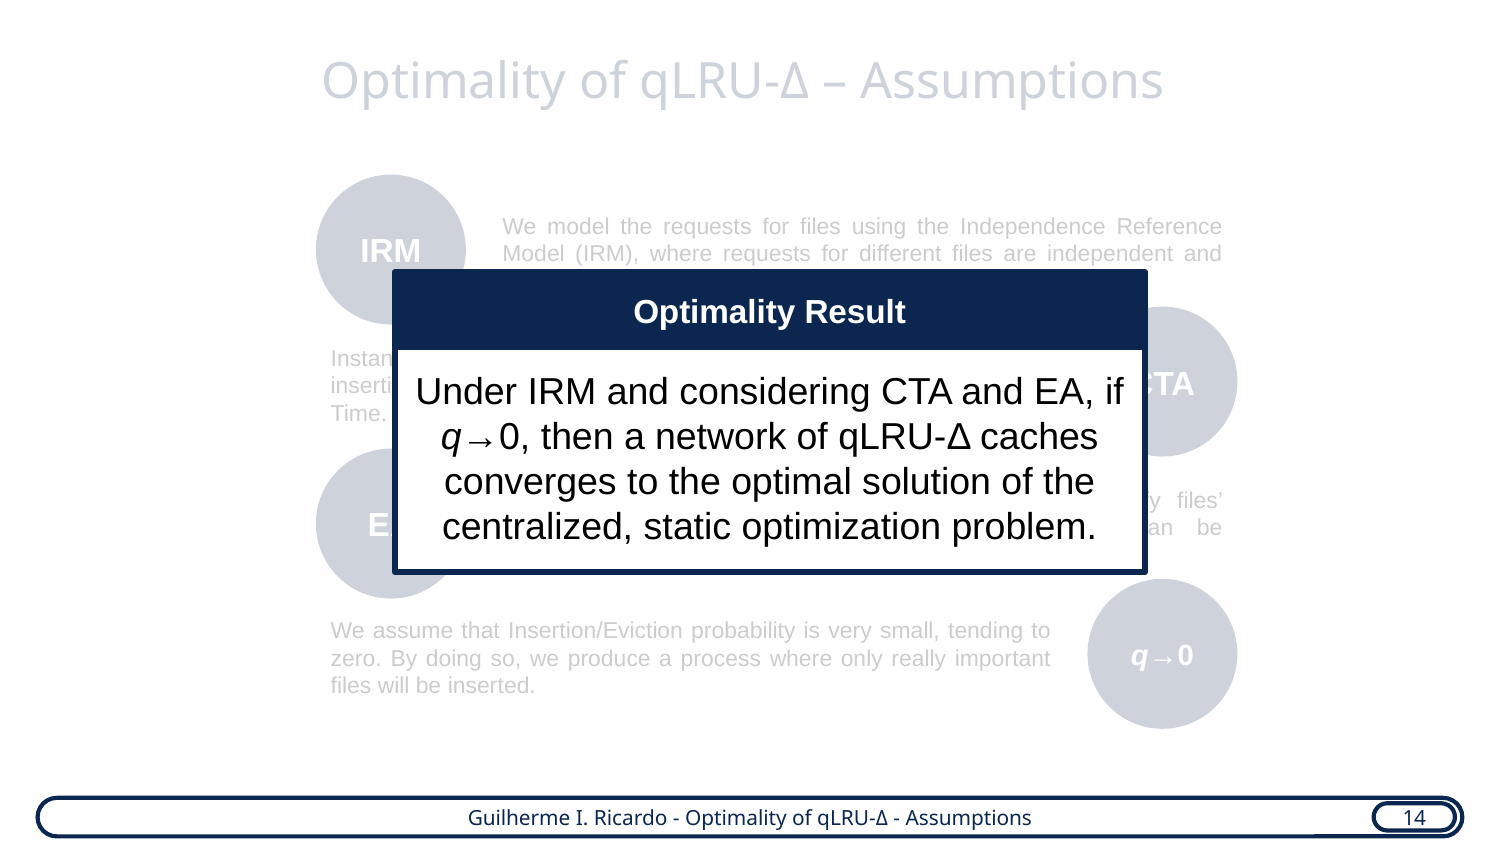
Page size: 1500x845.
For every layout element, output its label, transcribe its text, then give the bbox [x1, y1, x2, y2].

text_box Optimality Result [394, 272, 1145, 348]
text_box 14 [1373, 803, 1456, 831]
text_box Under IRM and considering CTA and EA, if q→0, then a network of qLRU-Δ caches converges to the optimal solution of the centralized, static optimization problem. [394, 348, 1145, 573]
text_box Guilherme I. Ricardo - Optimality of qLRU-Δ - Assumptions [37, 797, 1463, 837]
text_box [0, 0, 1500, 788]
